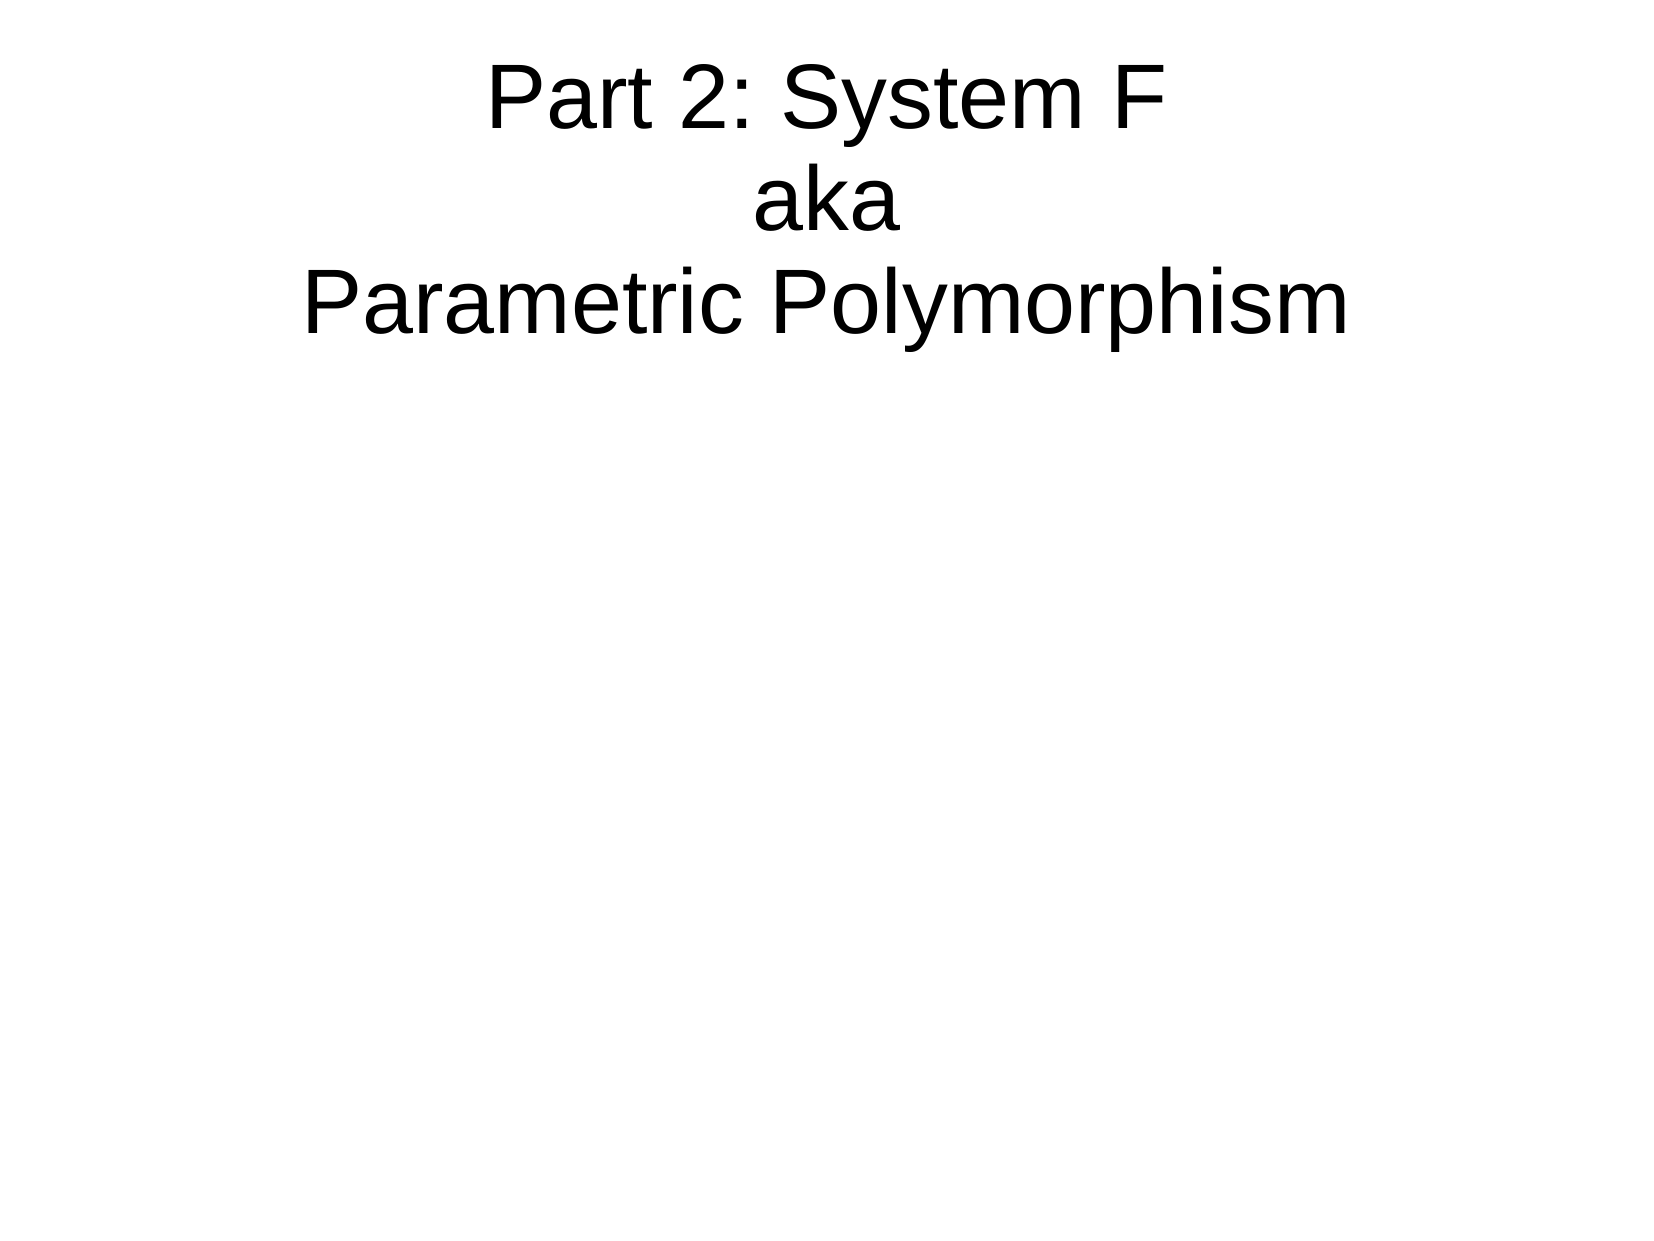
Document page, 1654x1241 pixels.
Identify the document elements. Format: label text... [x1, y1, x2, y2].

title Part 2: System F aka Parametric Polymorphism [82, 45, 1571, 353]
